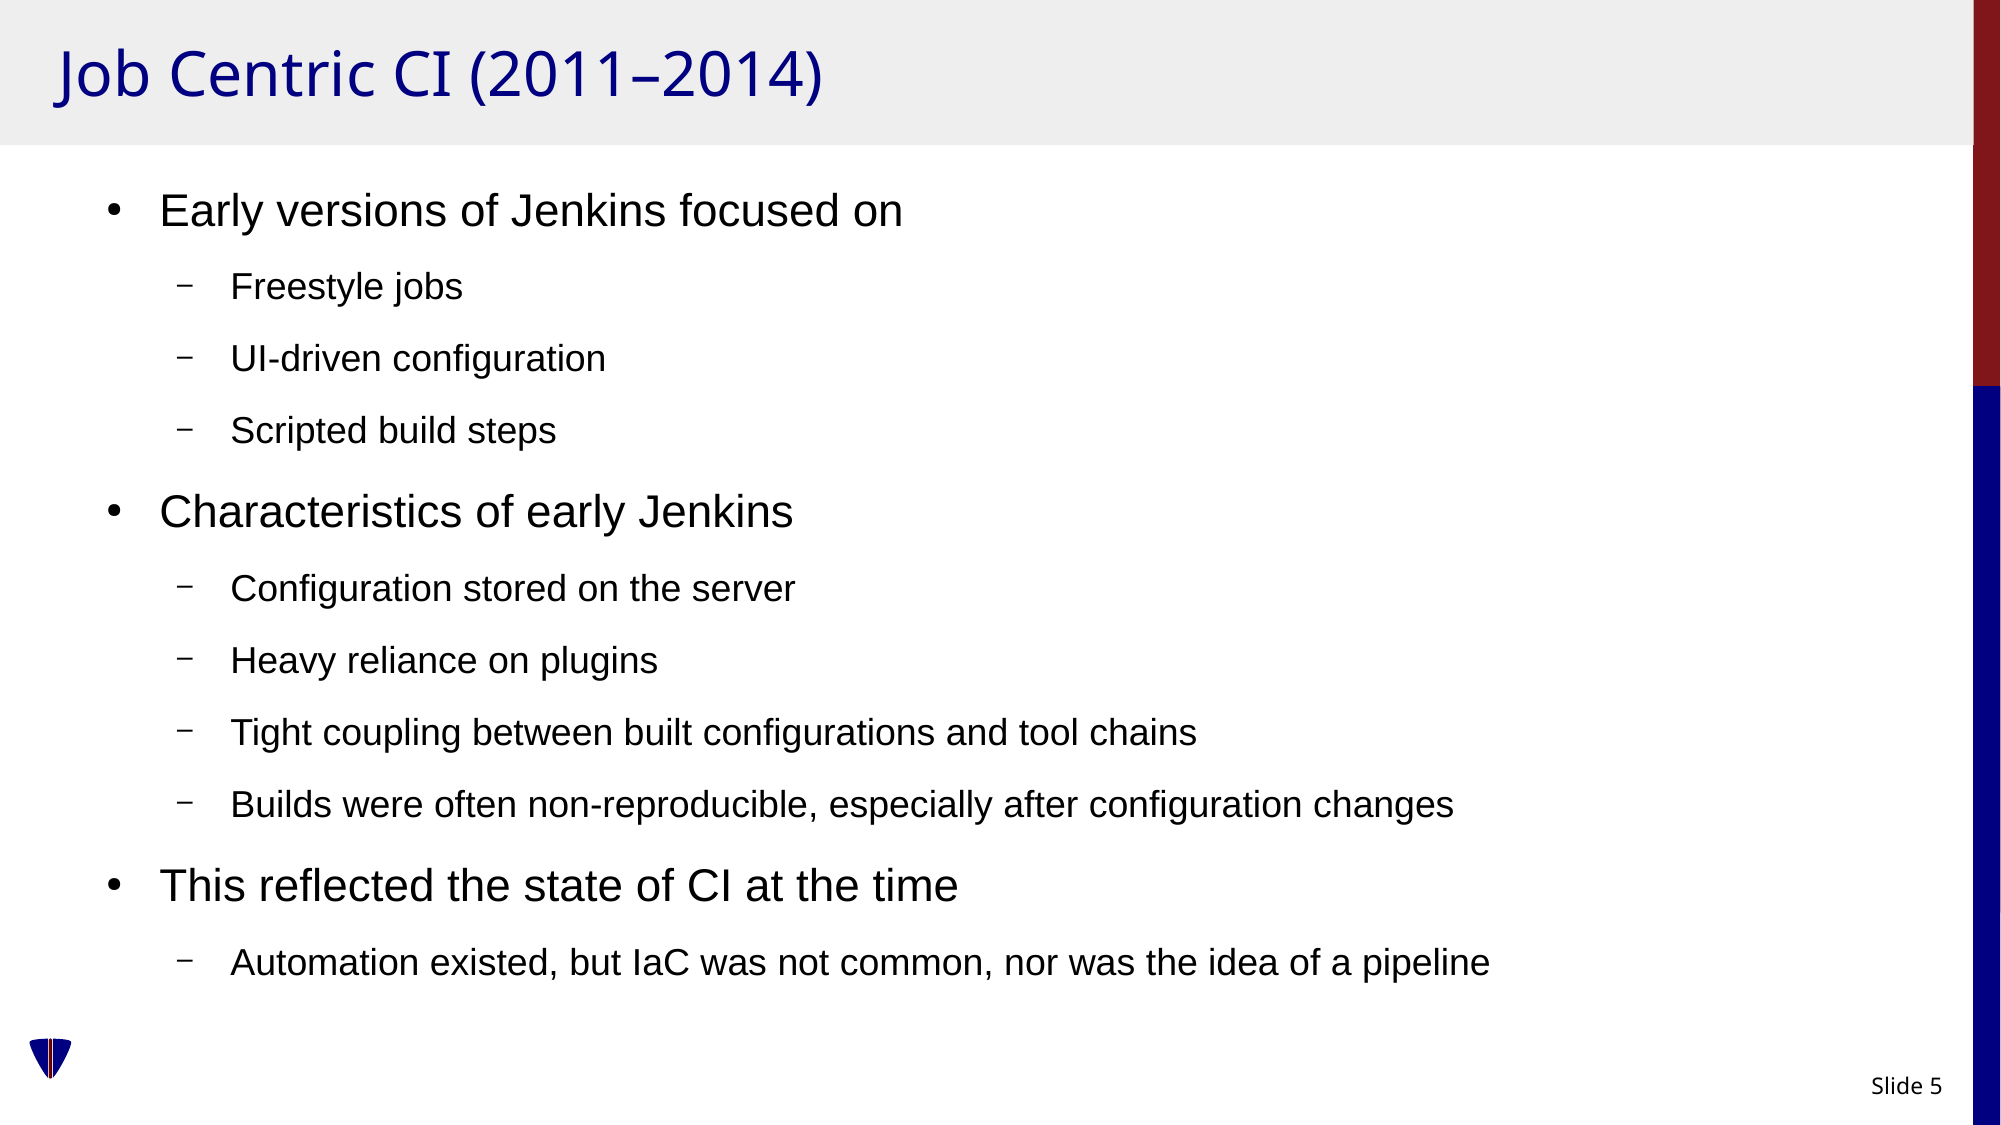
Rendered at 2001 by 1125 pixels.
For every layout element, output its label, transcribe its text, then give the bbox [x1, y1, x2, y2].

title Job Centric CI (2011–2014) [0, 0, 1974, 146]
list Early versions of Jenkins focused on Freestyle jobs UI-driven configuration Scripted build steps Characteristics of early Jenkins Configuration stored on the server Heavy reliance on plugins Tight coupling between built configurations and tool chains Builds were often non-reproducible, especially after configuration changes This reflected the state of CI at the time Automation existed, but IaC was not common, nor was the idea of a pipeline [88, 177, 1802, 1034]
